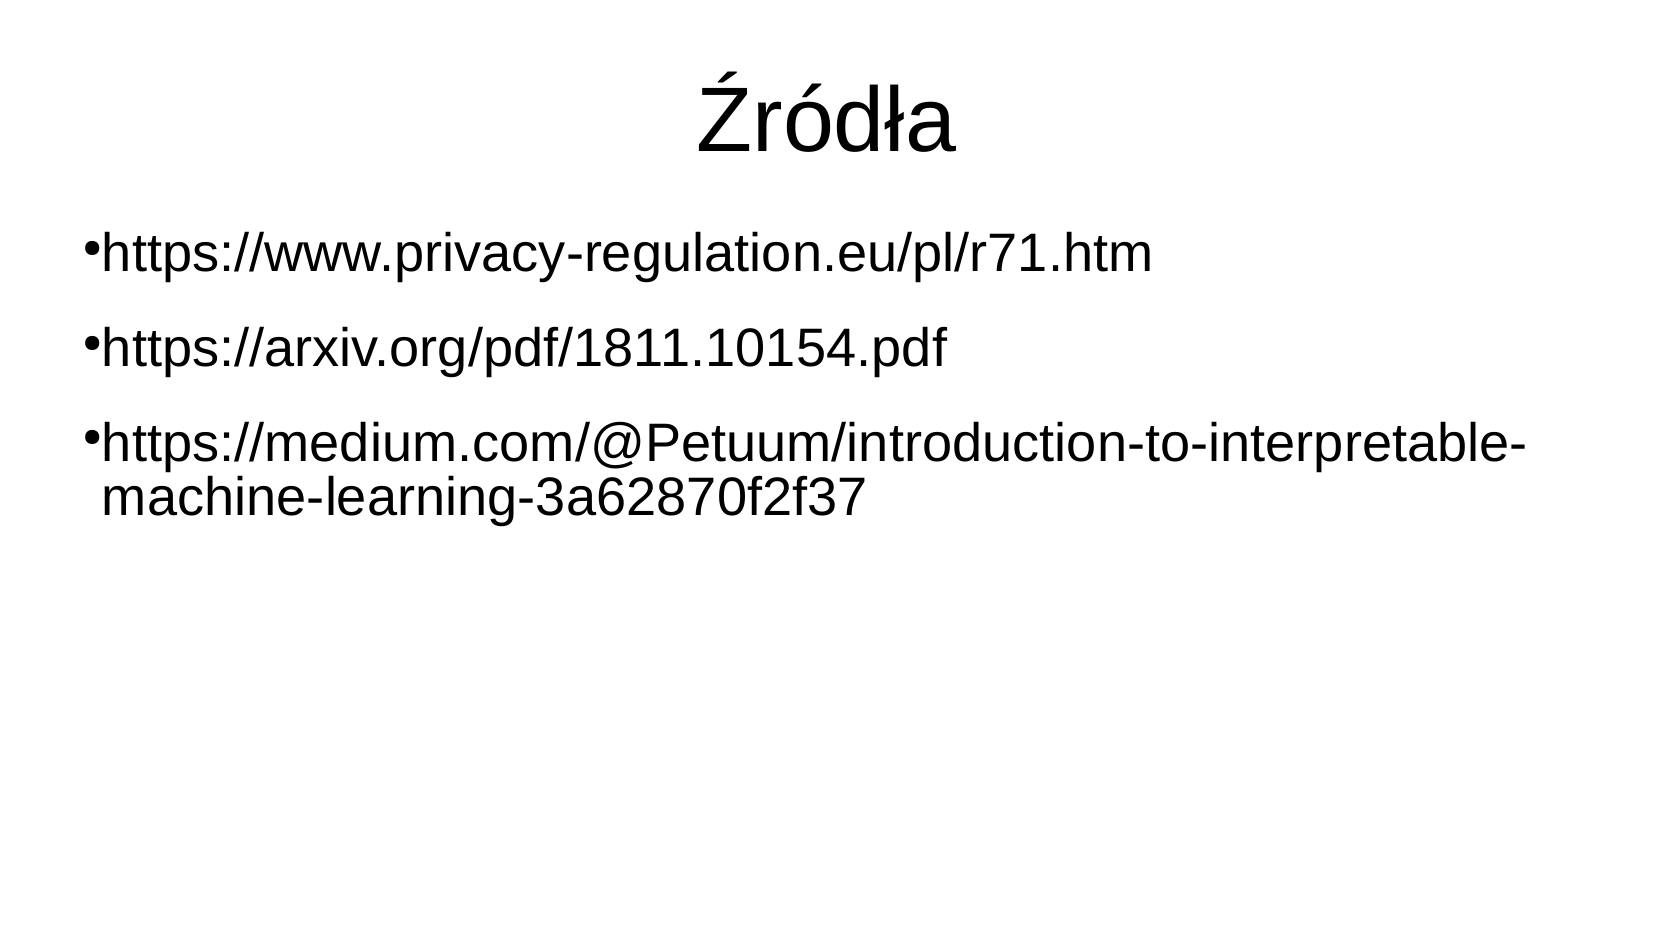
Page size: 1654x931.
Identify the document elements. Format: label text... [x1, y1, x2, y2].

title Źródła [82, 37, 1571, 193]
list https://www.privacy-regulation.eu/pl/r71.htm https://arxiv.org/pdf/1811.10154.pdf https://medium.com/@Petuum/introduction-to-interpretable-machine-learning-3a62870f2f37 [82, 217, 1571, 758]
